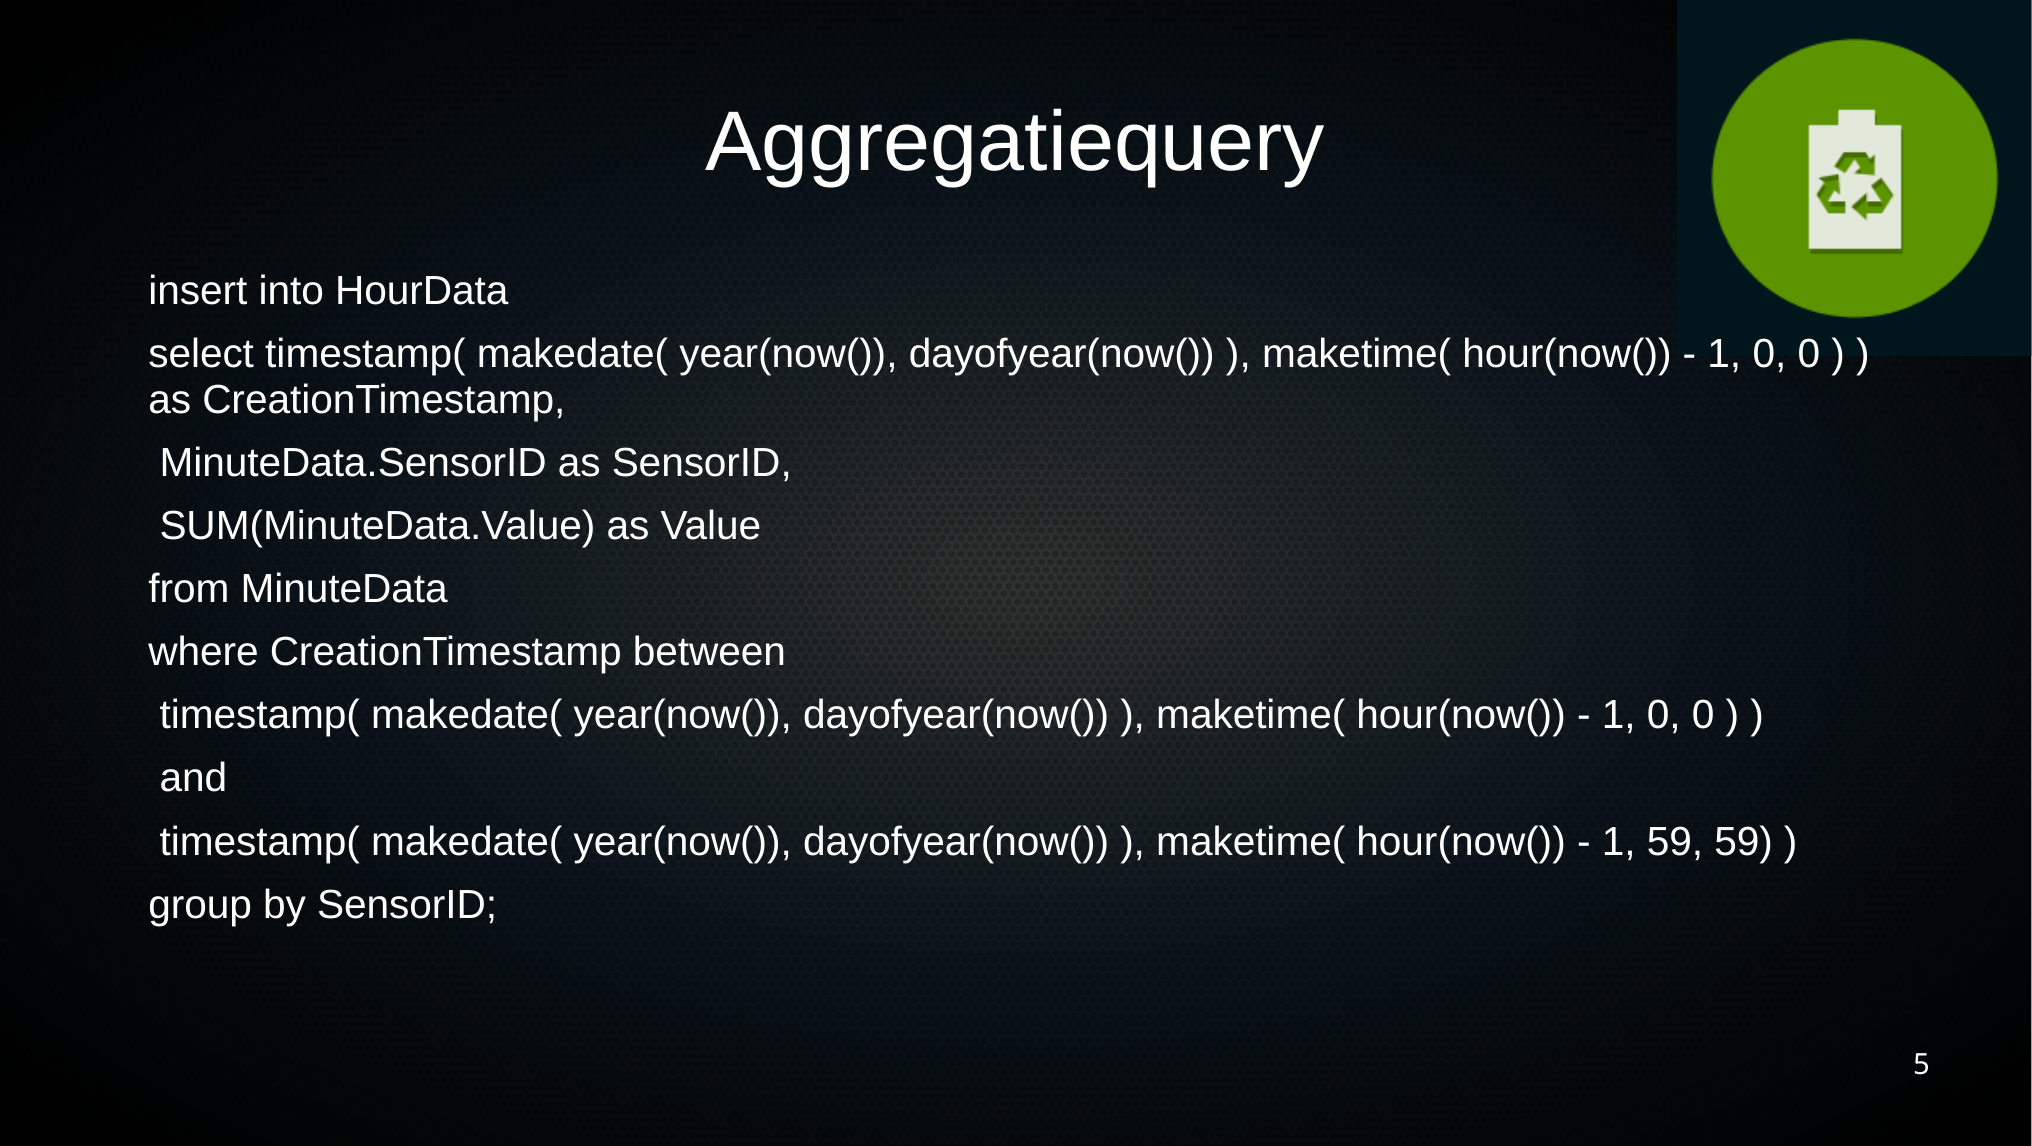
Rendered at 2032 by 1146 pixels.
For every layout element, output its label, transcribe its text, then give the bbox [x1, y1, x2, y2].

list insert into HourData select timestamp( makedate( year(now()), dayofyear(now()) ), maketime( hour(now()) - 1, 0, 0 ) ) as CreationTimestamp, MinuteData.SensorID as SensorID, SUM(MinuteData.Value) as Value from MinuteData where CreationTimestamp between timestamp( makedate( year(now()), dayofyear(now()) ), maketime( hour(now()) - 1, 0, 0 ) ) and timestamp( makedate( year(now()), dayofyear(now()) ), maketime( hour(now()) - 1, 59, 59) ) group by SensorID; [101, 268, 1890, 933]
picture [0, 0, 2032, 1146]
title Aggregatiequery [101, 45, 1677, 237]
